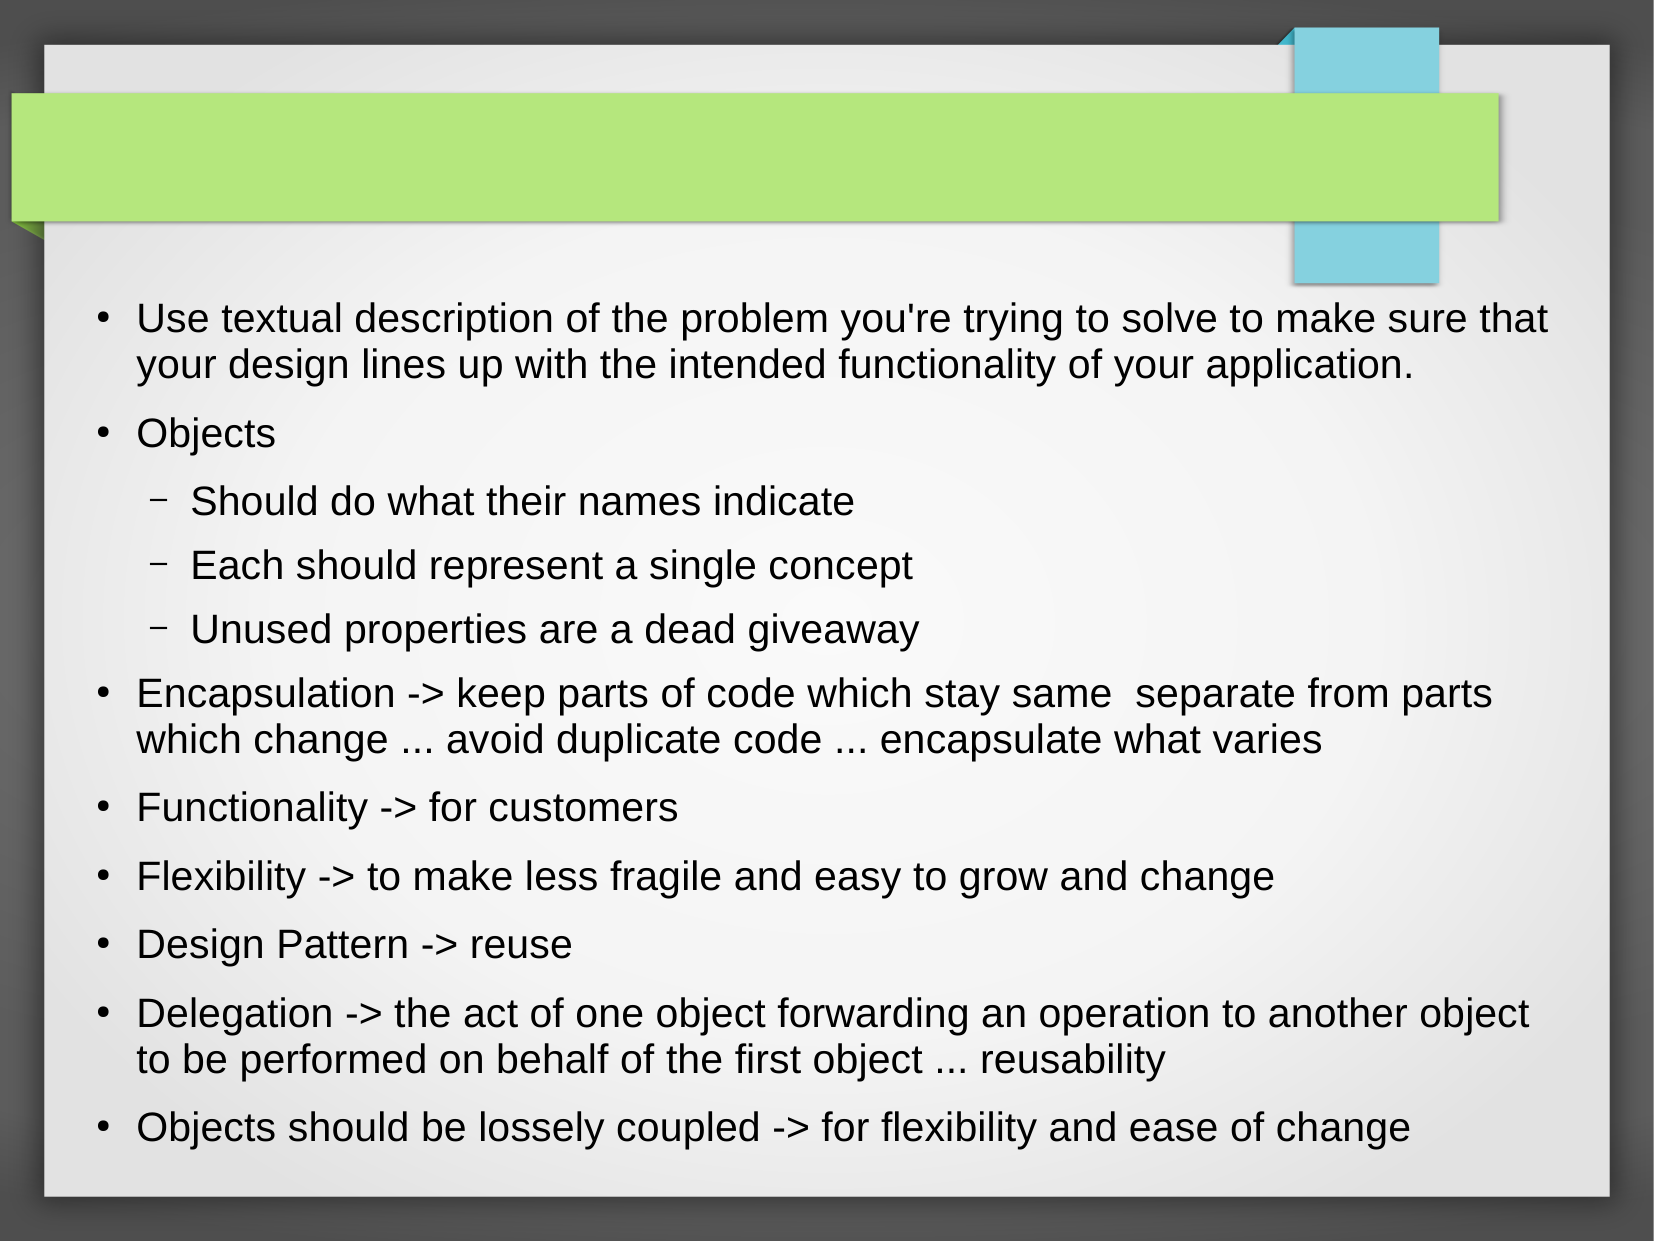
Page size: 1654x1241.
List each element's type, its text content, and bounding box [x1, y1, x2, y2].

list Use textual description of the problem you're trying to solve to make sure that your design lines up with the intended functionality of your application. Objects Should do what their names indicate Each should represent a single concept Unused properties are a dead giveaway Encapsulation -> keep parts of code which stay same separate from parts which change ... avoid duplicate code ... encapsulate what varies Functionality -> for customers Flexibility -> to make less fragile and easy to grow and change Design Pattern -> reuse Delegation -> the act of one object forwarding an operation to another object to be performed on behalf of the first object ... reusability Objects should be lossely coupled -> for flexibility and ease of change [82, 295, 1571, 1158]
picture [0, 0, 1654, 1241]
